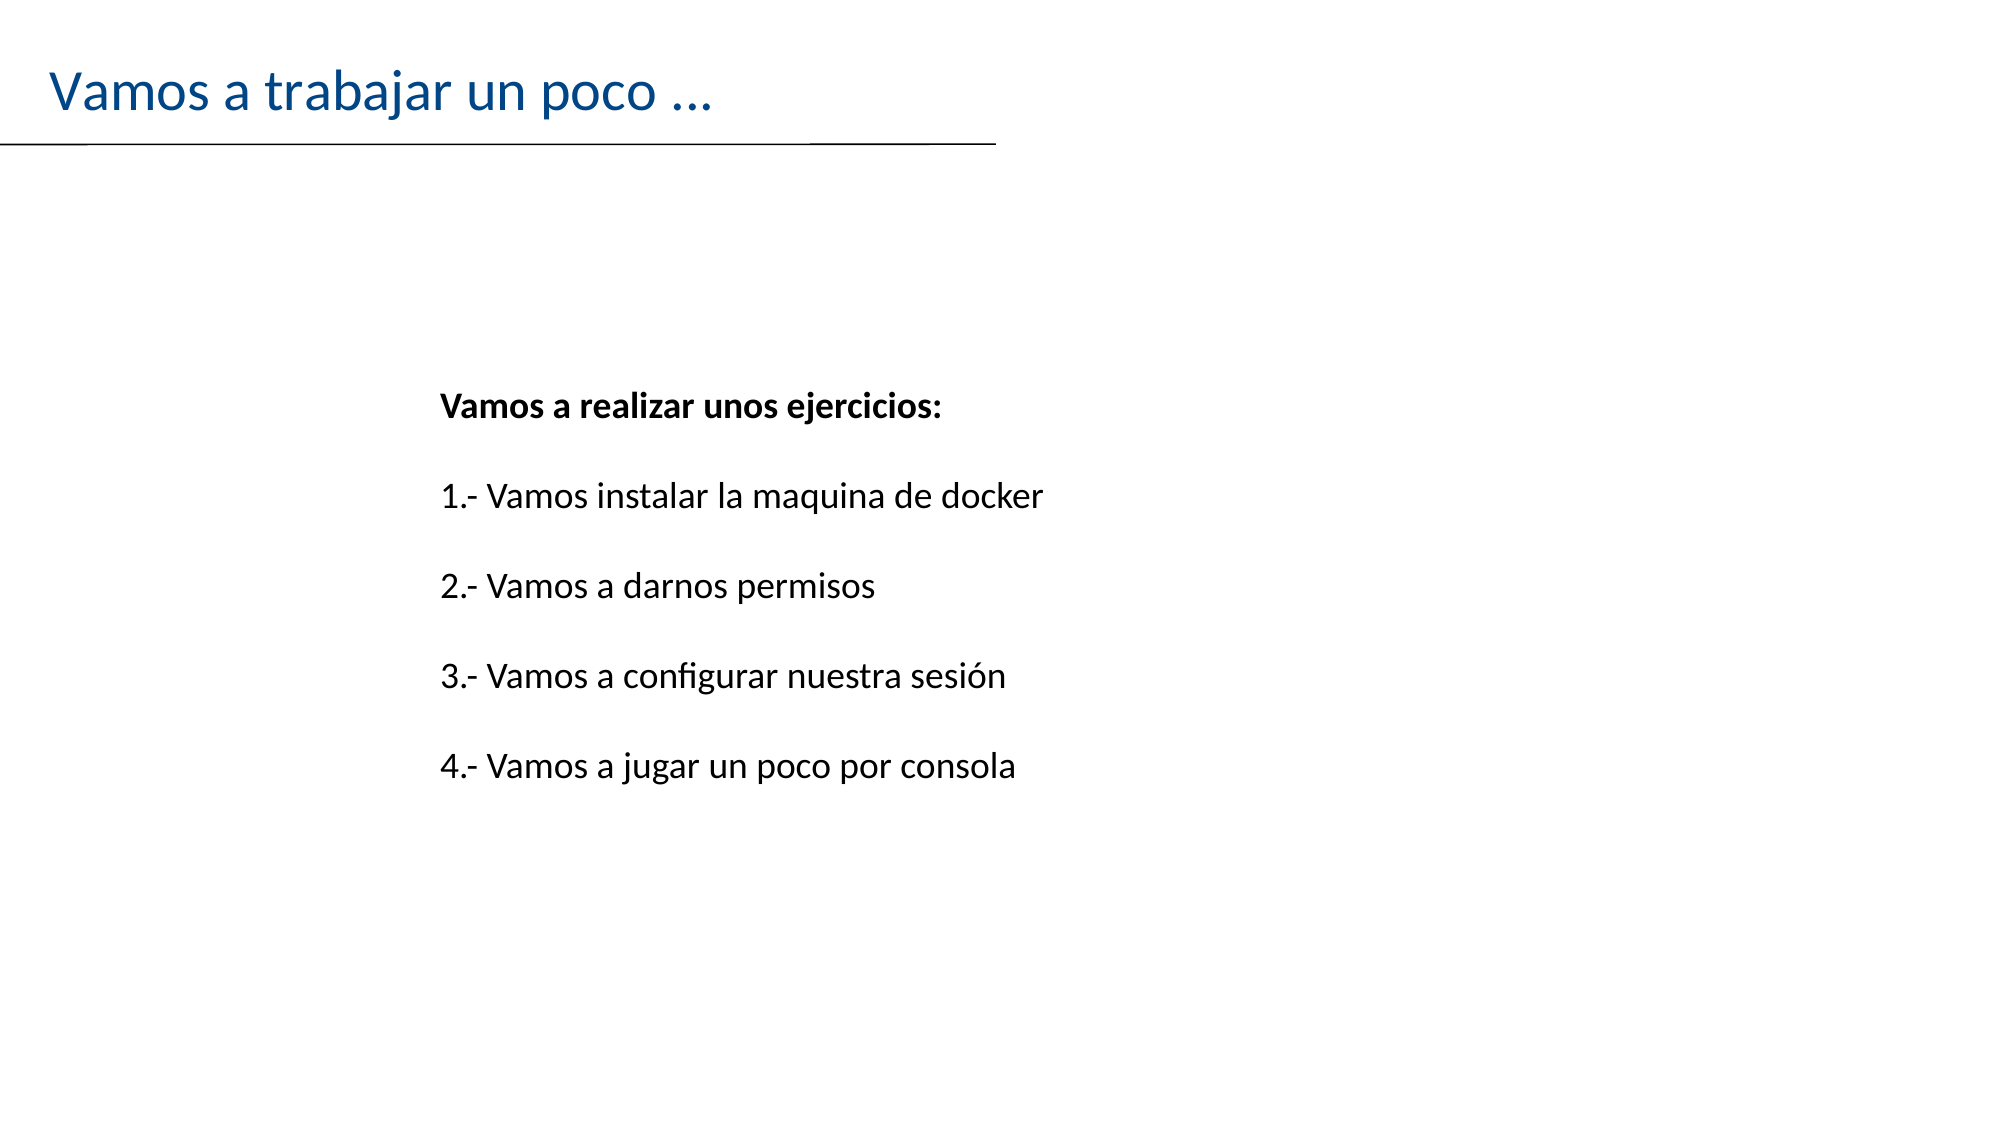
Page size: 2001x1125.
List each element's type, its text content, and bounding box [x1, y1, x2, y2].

text_box Vamos a realizar unos ejercicios: 1.- Vamos instalar la maquina de docker 2.- Vamos a darnos permisos 3.- Vamos a configurar nuestra sesión 4.- Vamos a jugar un poco por consola [425, 373, 1535, 839]
text_box Vamos a trabajar un poco ... [34, 44, 1571, 130]
